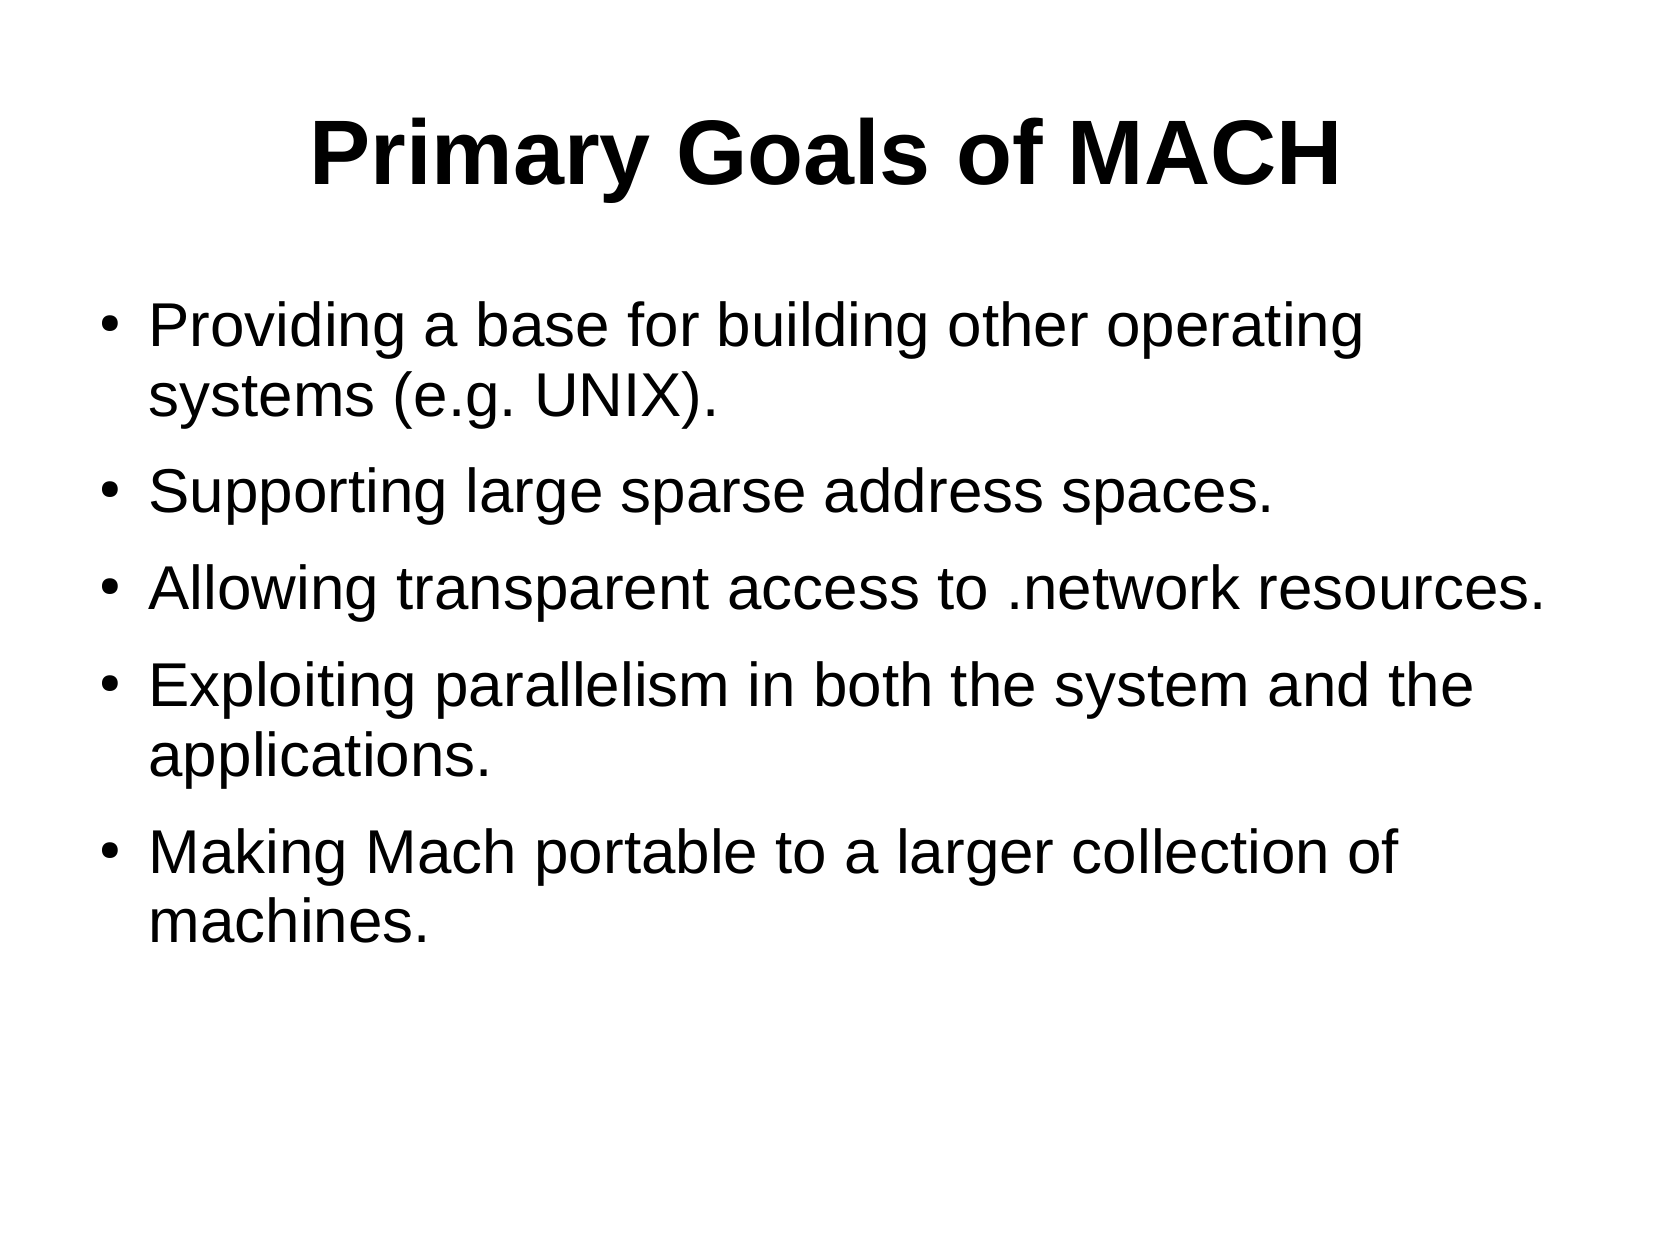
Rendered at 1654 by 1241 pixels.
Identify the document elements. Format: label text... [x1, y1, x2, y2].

title Primary Goals of MACH [82, 49, 1571, 257]
list Providing a base for building other operating systems (e.g. UNIX). Supporting large sparse address spaces. Allowing transparent access to .network resources. Exploiting parallelism in both the system and the applications. Making Mach portable to a larger collection of machines. [82, 290, 1571, 1010]
